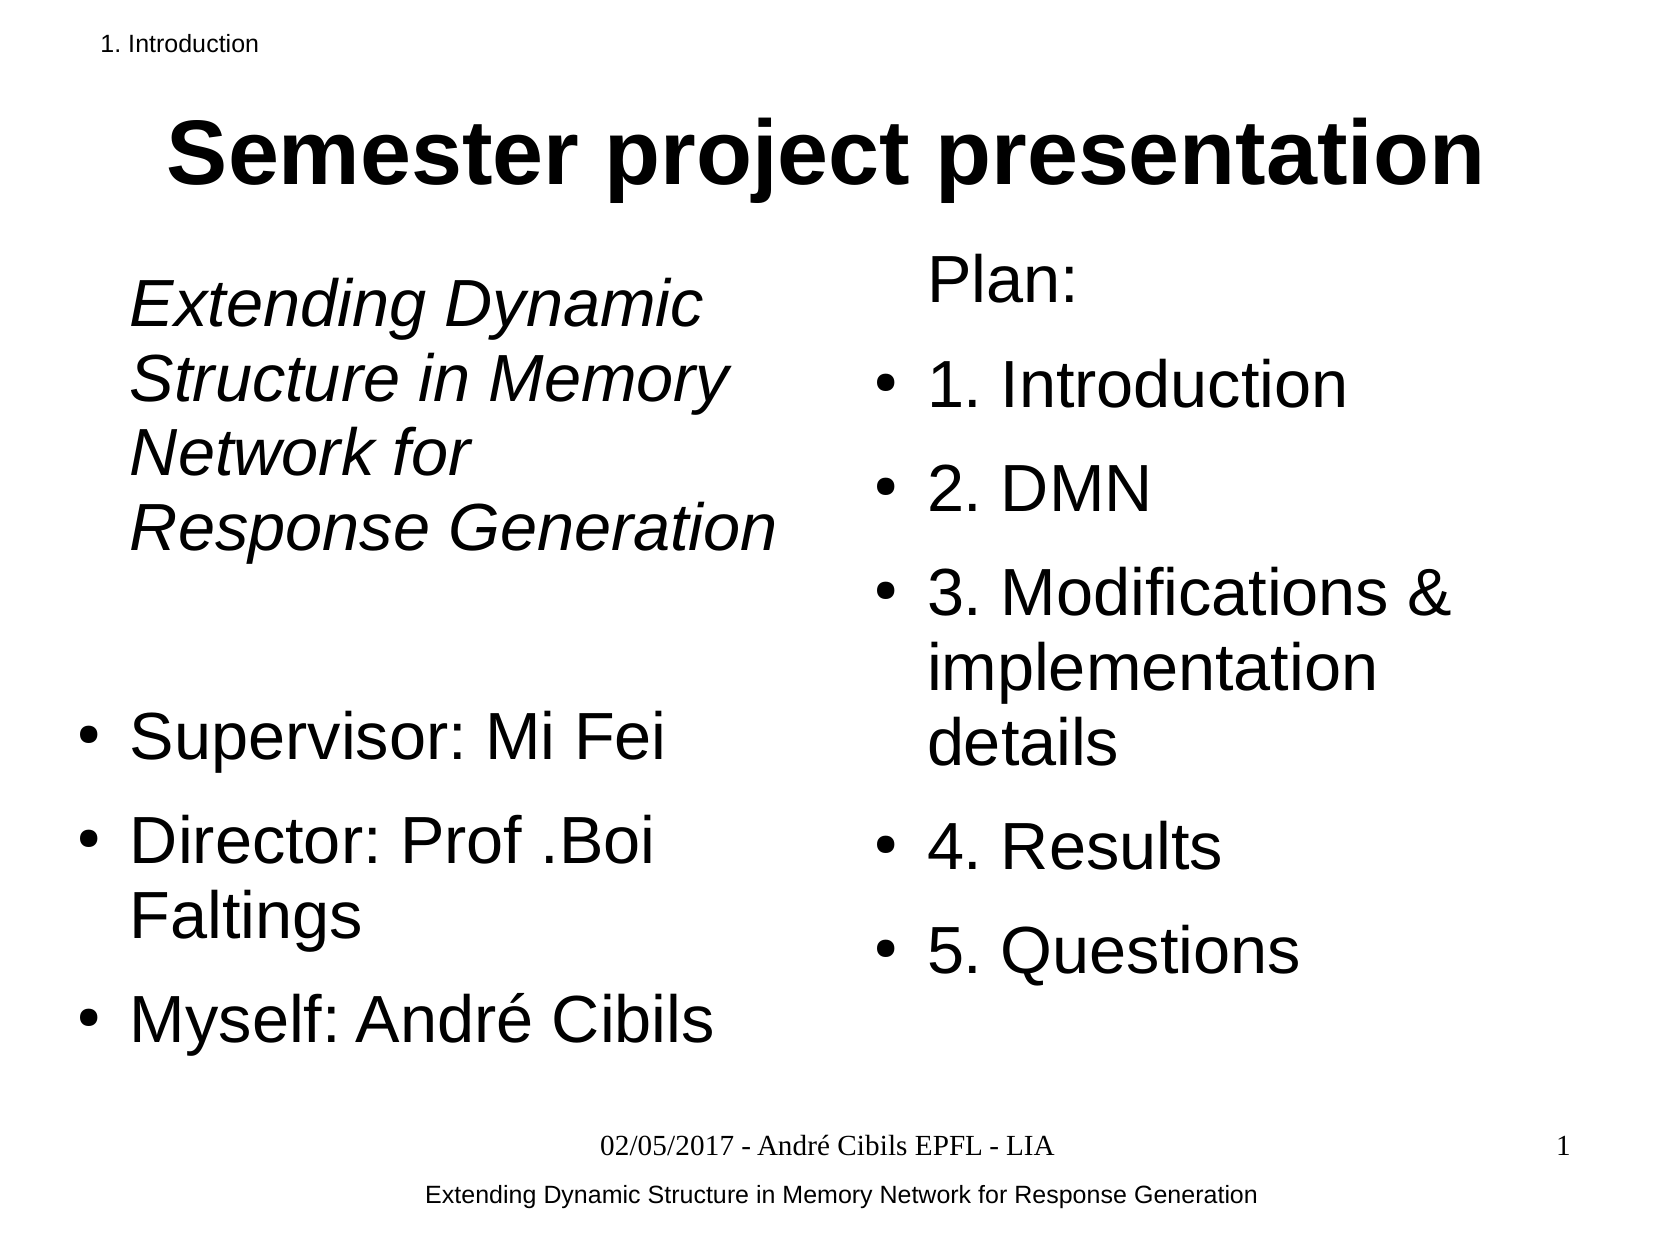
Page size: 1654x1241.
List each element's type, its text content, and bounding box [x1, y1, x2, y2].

list 1. Introduction [29, 29, 945, 58]
list Extending Dynamic Structure in Memory Network for Response Generation [354, 1181, 1270, 1210]
list Plan: 1. Introduction 2. DMN 3. Modifications & implementation details 4. Results 5. Questions [856, 242, 1583, 1093]
list Extending Dynamic Structure in Memory Network for Response Generation Supervisor: Mi Fei Director: Prof .Boi Faltings Myself: André Cibils [59, 265, 786, 1085]
title Semester project presentation [82, 49, 1571, 257]
